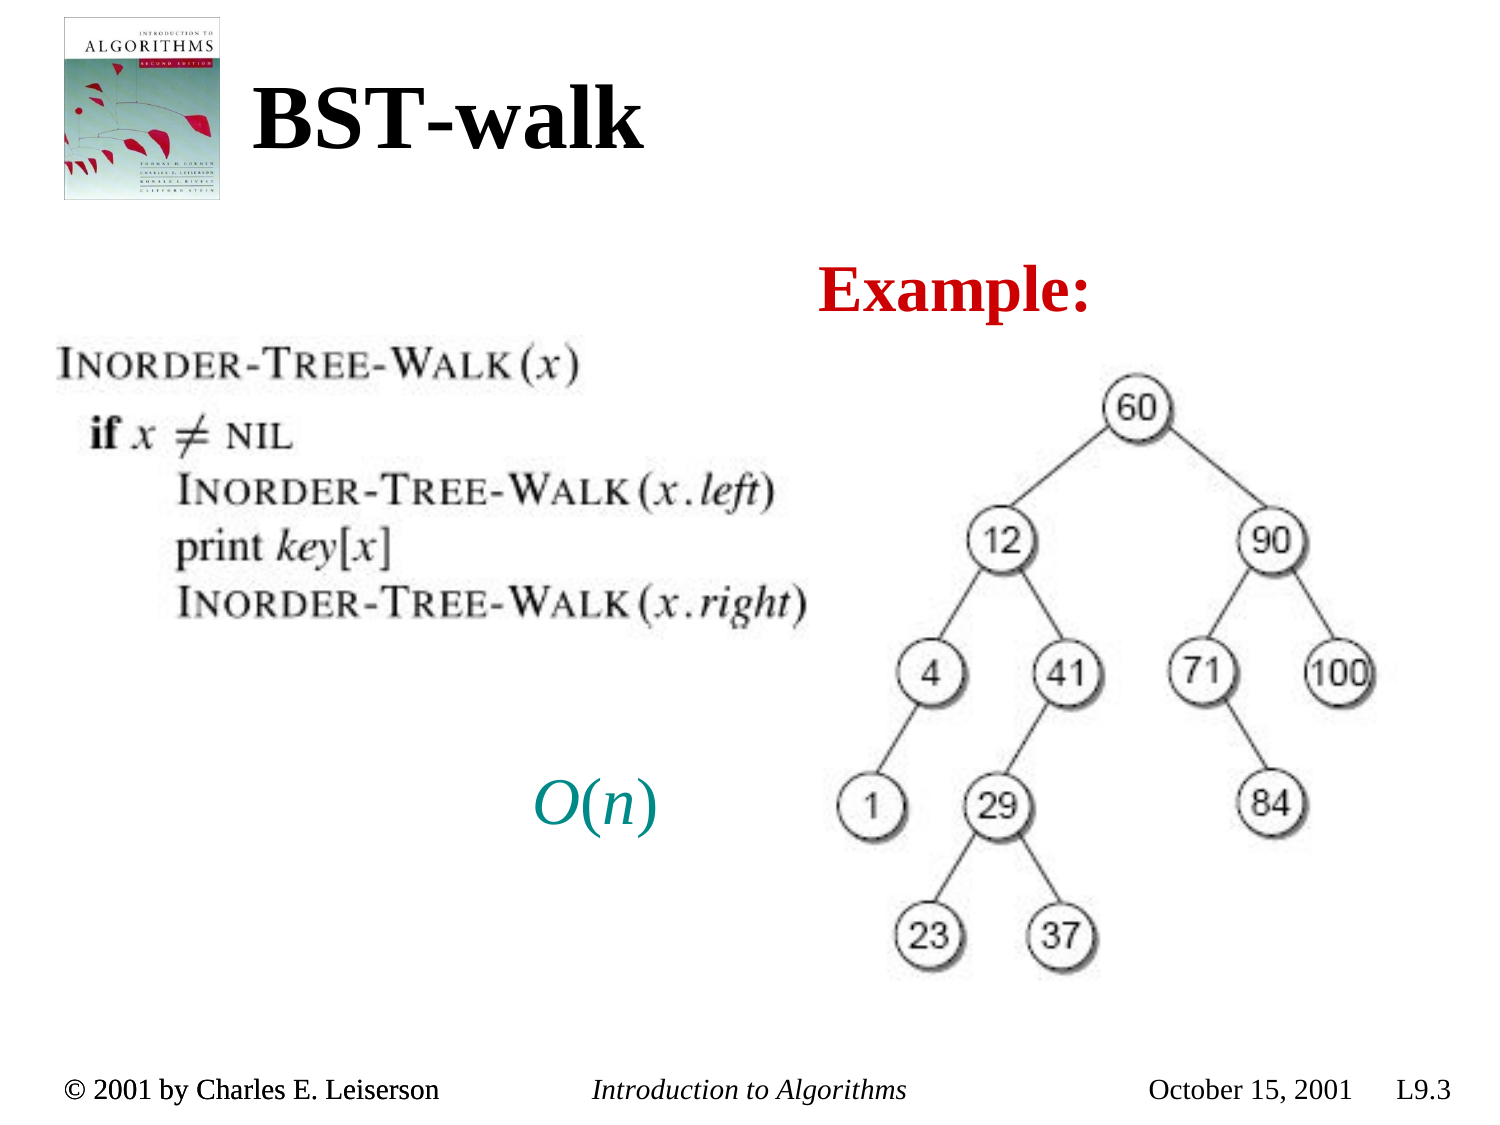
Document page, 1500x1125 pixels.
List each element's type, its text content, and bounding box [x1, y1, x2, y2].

text_box BST-walk [237, 24, 1476, 213]
picture [64, 17, 220, 200]
text_box October 15, 2001 L9.<number> [1025, 1062, 1467, 1113]
text_box Introduction to Algorithms [577, 1062, 923, 1113]
picture [37, 335, 1401, 1013]
text_box O(n) [517, 749, 674, 846]
text_box Example: [803, 237, 1109, 333]
